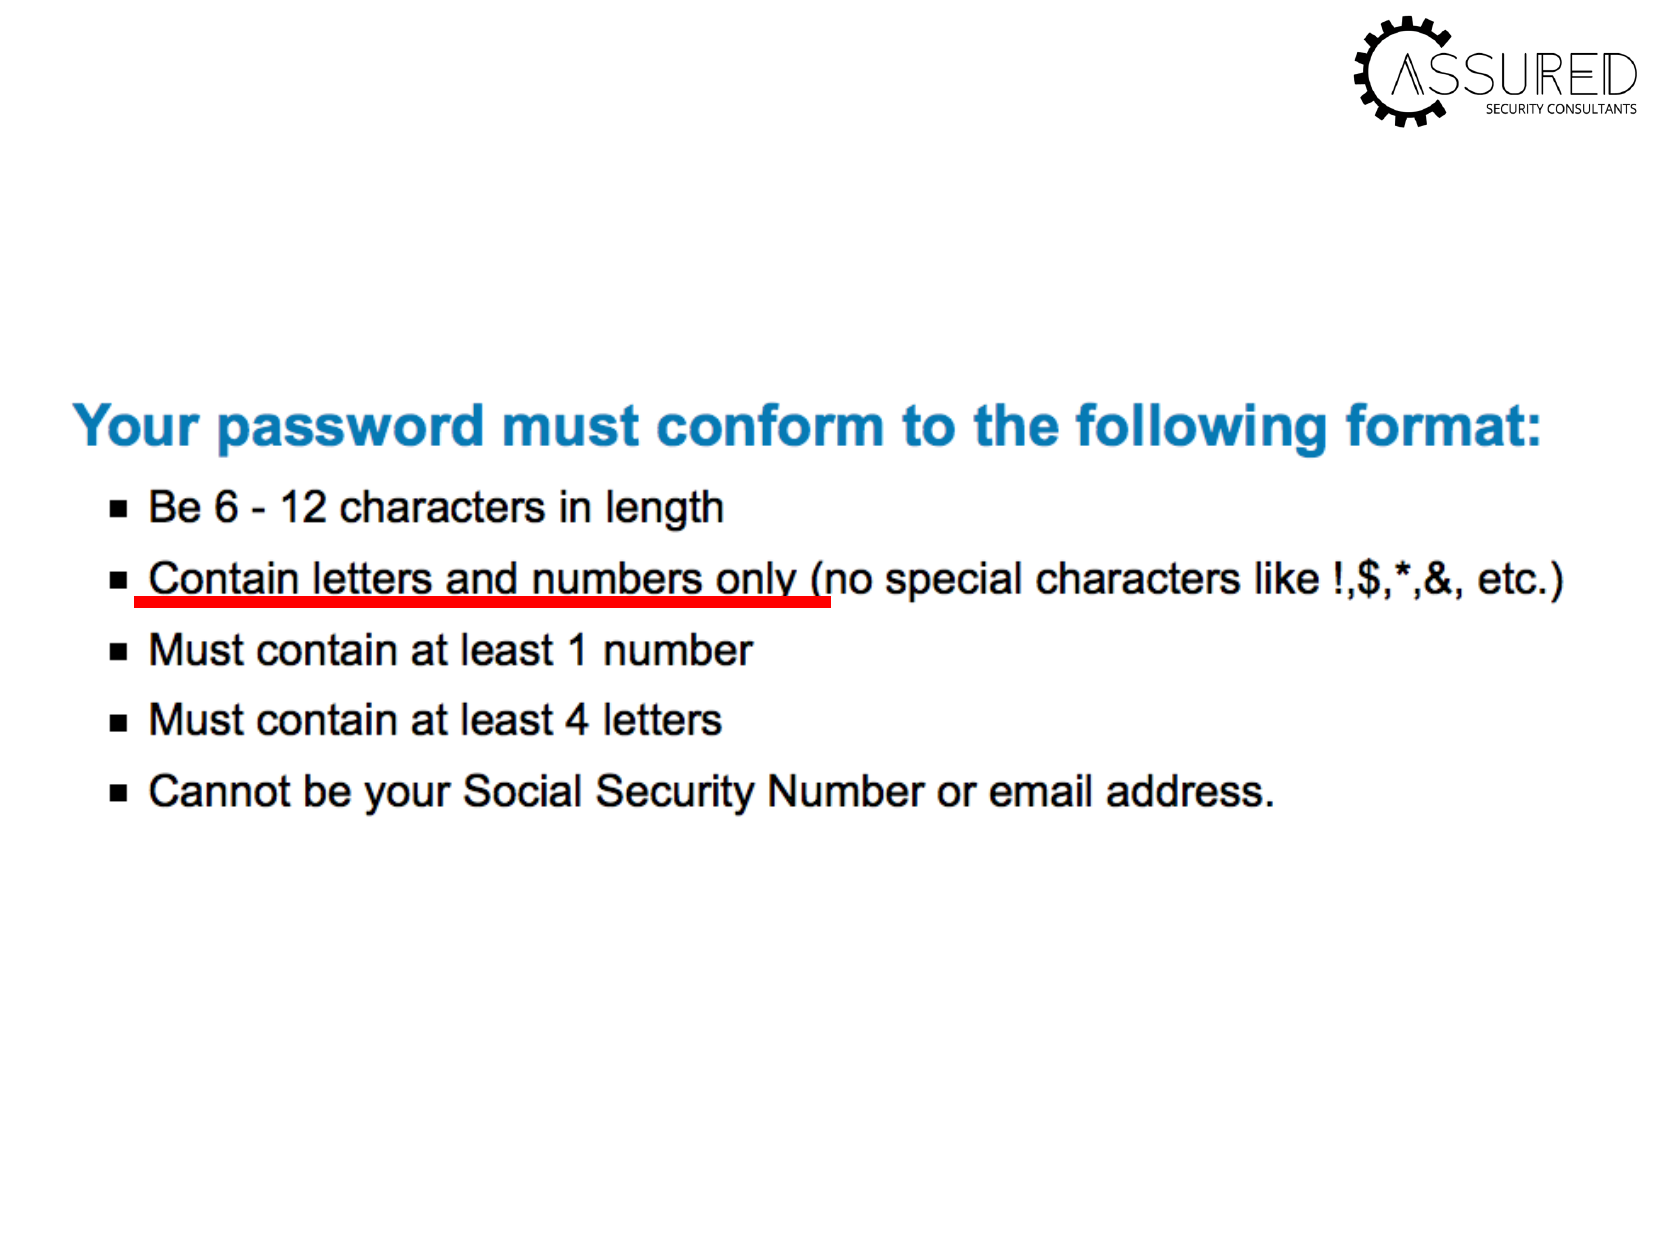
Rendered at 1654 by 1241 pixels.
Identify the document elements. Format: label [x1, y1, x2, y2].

picture [15, 366, 1630, 863]
picture [1346, 11, 1642, 131]
